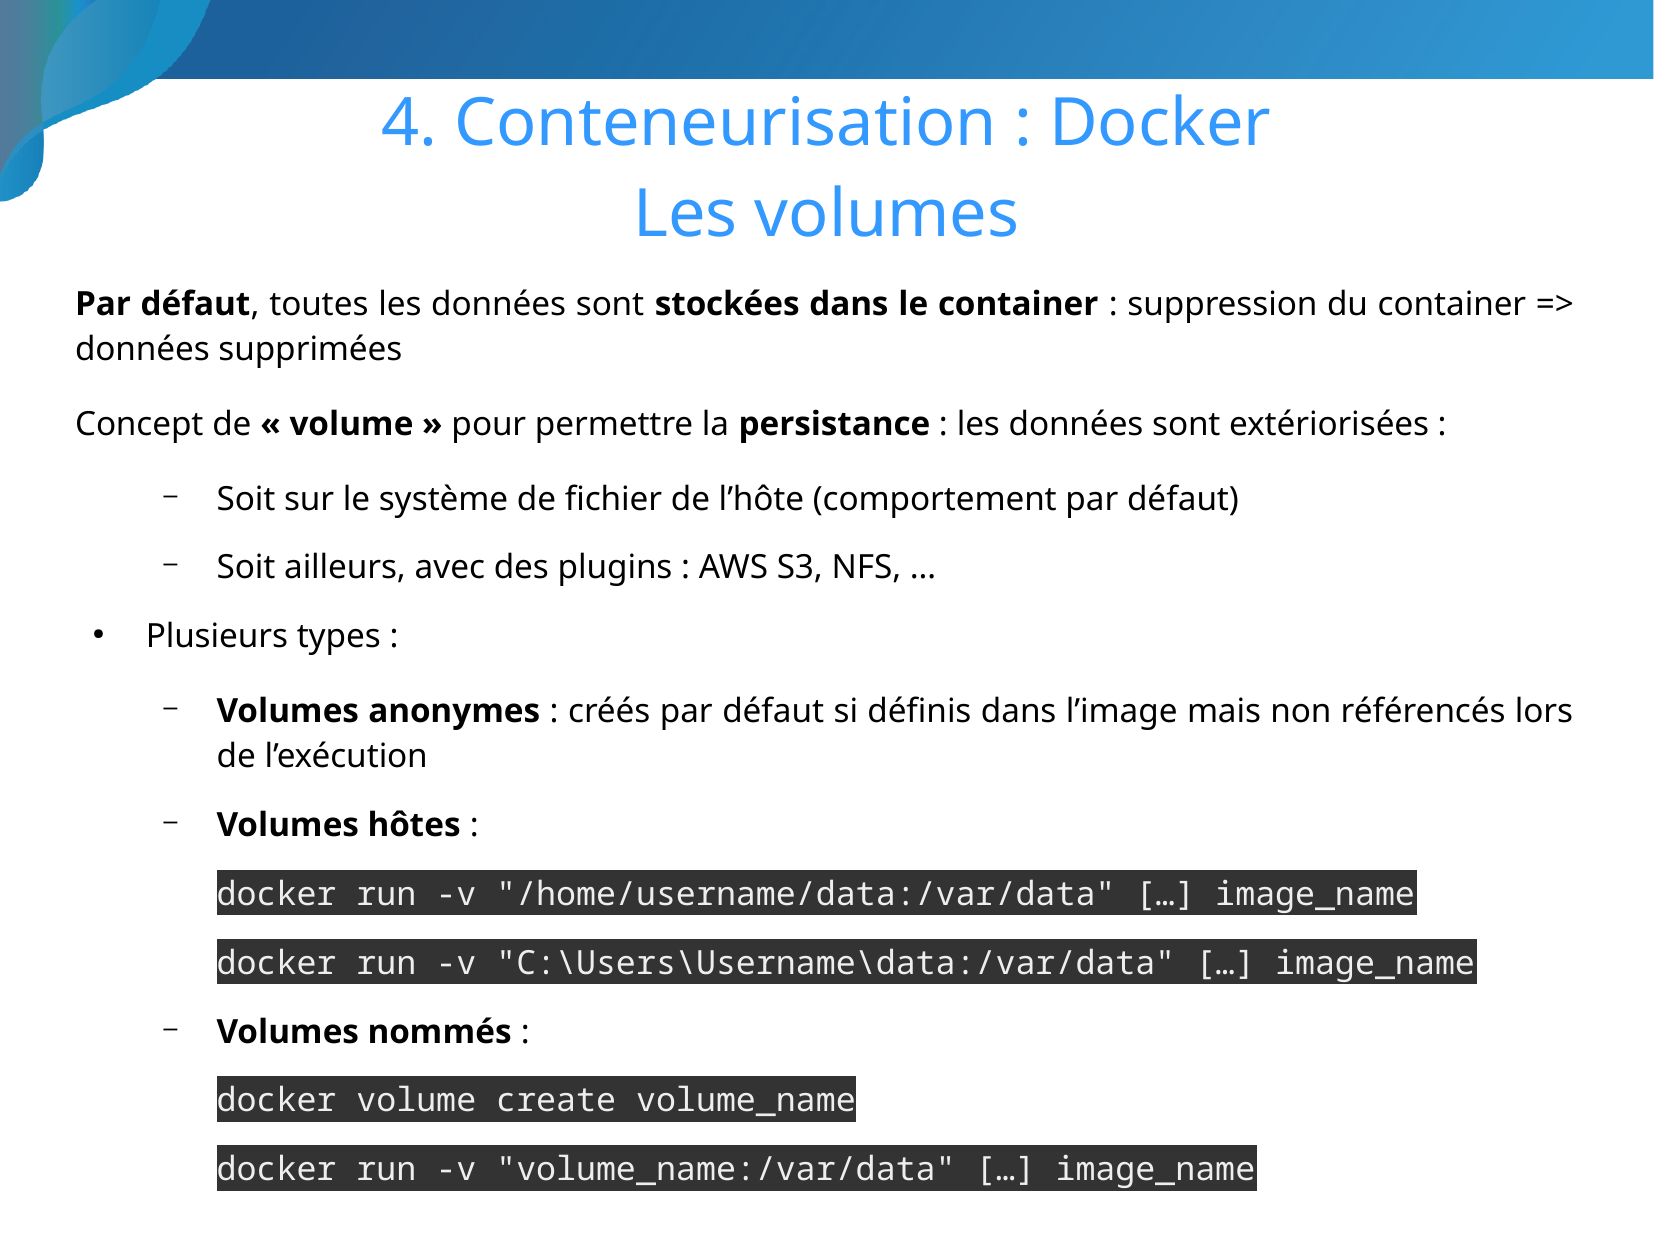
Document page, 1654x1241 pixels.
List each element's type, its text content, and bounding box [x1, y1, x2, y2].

picture [0, 0, 1654, 1241]
list Par défaut, toutes les données sont stockées dans le container : suppression du container => données supprimées Concept de « volume » pour permettre la persistance : les données sont extériorisées : Soit sur le système de fichier de l’hôte (comportement par défaut) Soit ailleurs, avec des plugins : AWS S3, NFS, … Plusieurs types : Volumes anonymes : créés par défaut si définis dans l’image mais non référencés lors de l’exécution Volumes hôtes : docker run -v "/home/username/data:/var/data" […] image_name docker run -v "C:\Users\Username\data:/var/data" […] image_name Volumes nommés : docker volume create volume_name docker run -v "volume_name:/var/data" […] image_name [75, 305, 1576, 1165]
title 4. Conteneurisation : Docker Les volumes [82, 68, 1571, 261]
